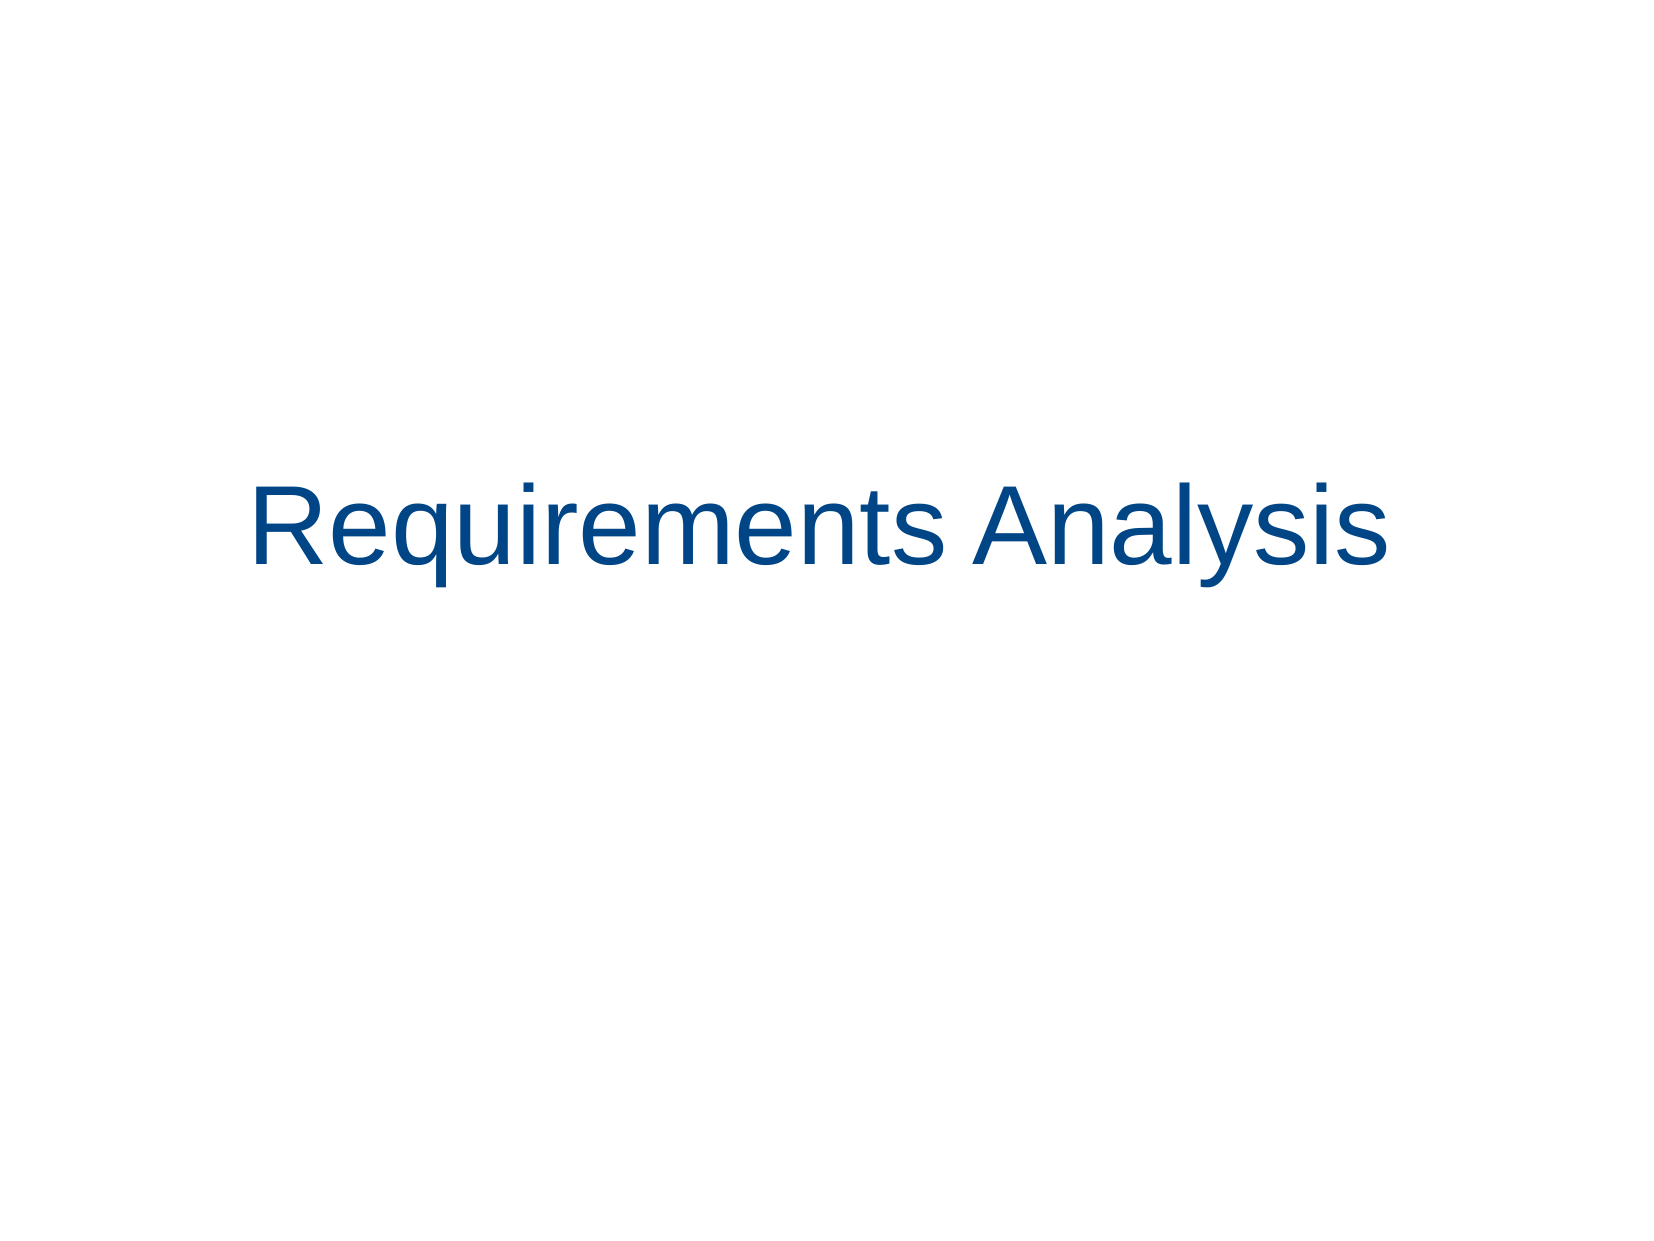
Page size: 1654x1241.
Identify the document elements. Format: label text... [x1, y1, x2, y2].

subtitle Requirements Analysis [75, 165, 1564, 886]
